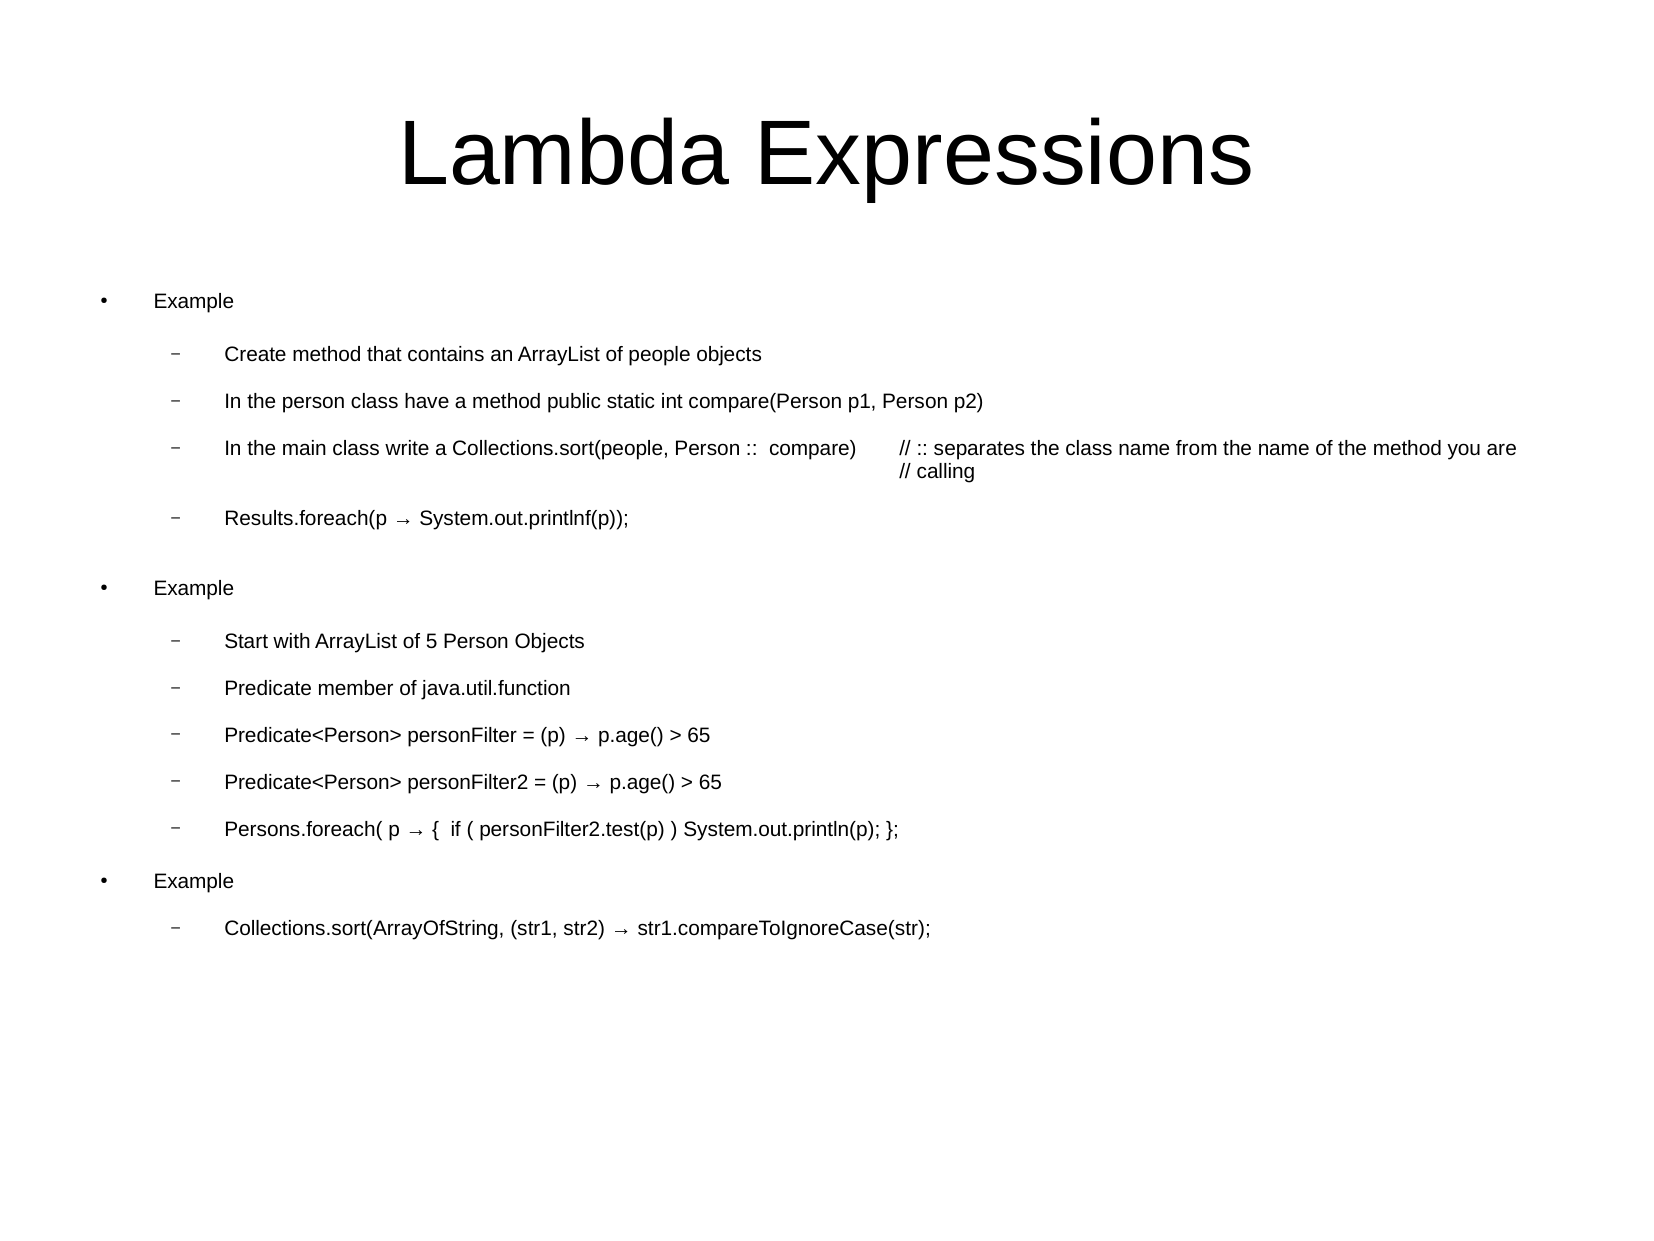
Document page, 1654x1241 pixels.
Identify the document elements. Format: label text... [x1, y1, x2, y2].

list Example Create method that contains an ArrayList of people objects In the person class have a method public static int compare(Person p1, Person p2) In the main class write a Collections.sort(people, Person :: compare) // :: separates the class name from the name of the method you are // calling Results.foreach(p → System.out.printlnf(p)); Example Start with ArrayList of 5 Person Objects Predicate member of java.util.function Predicate<Person> personFilter = (p) → p.age() > 65 Predicate<Person> personFilter2 = (p) → p.age() > 65 Persons.foreach( p → { if ( personFilter2.test(p) ) System.out.println(p); }; Example Collections.sort(ArrayOfString, (str1, str2) → str1.compareToIgnoreCase(str); [82, 290, 1576, 1231]
title Lambda Expressions [82, 49, 1571, 257]
